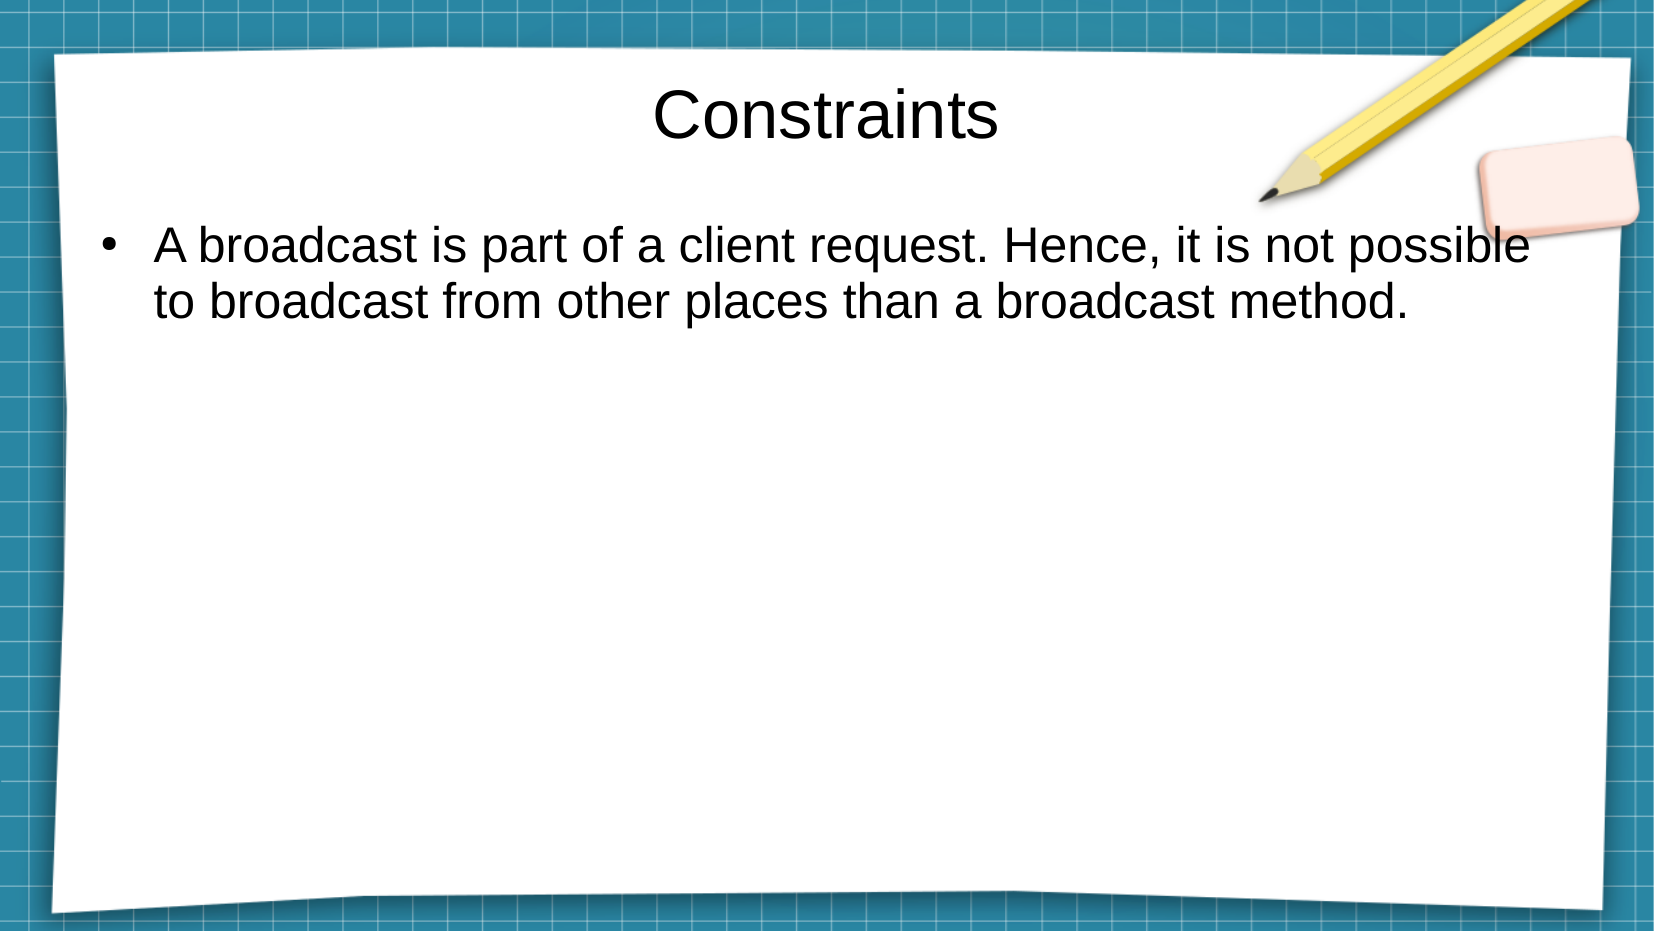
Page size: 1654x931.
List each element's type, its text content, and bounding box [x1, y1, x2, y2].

picture [0, 0, 1654, 931]
list A broadcast is part of a client request. Hence, it is not possible to broadcast from other places than a broadcast method. [82, 217, 1571, 863]
title Constraints [82, 37, 1571, 193]
